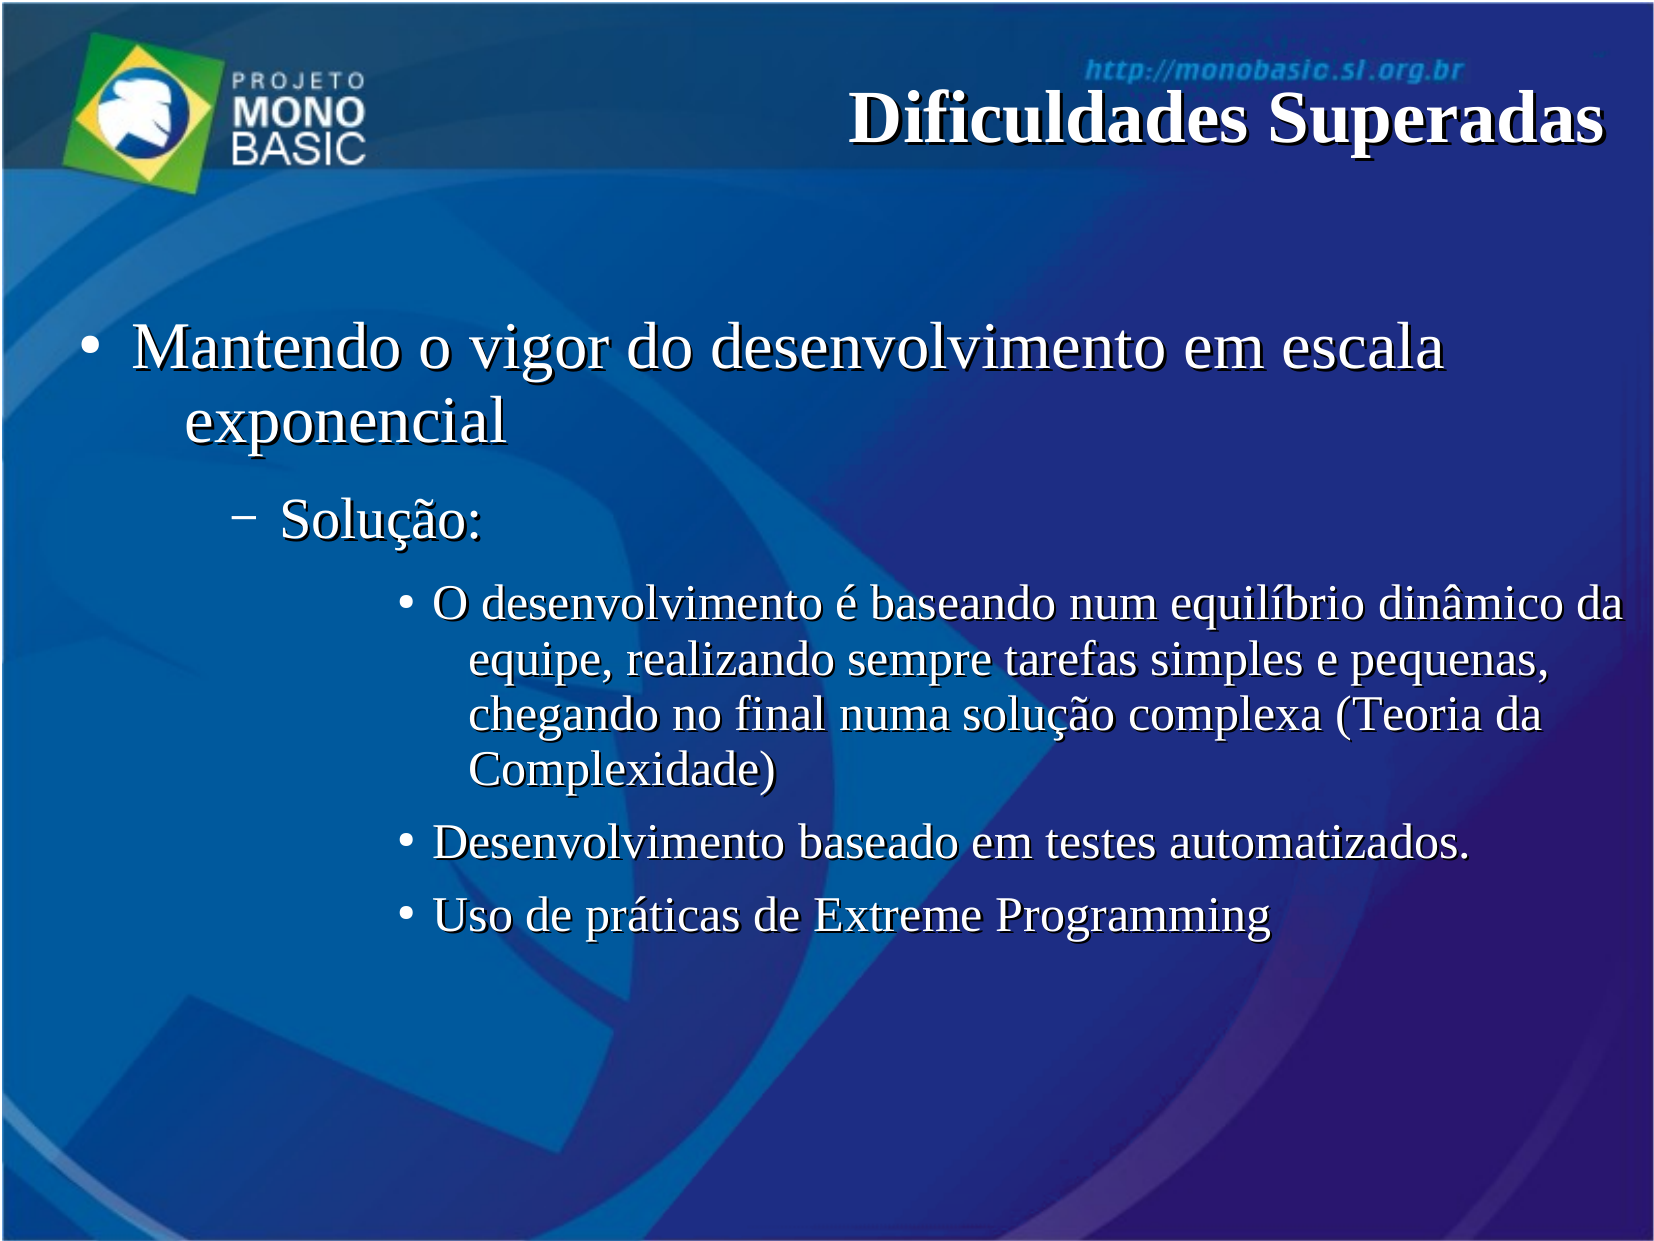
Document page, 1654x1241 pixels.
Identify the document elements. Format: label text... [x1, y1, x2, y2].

list Mantendo o vigor do desenvolvimento em escala exponencial Solução: O desenvolvimento é baseando num equilíbrio dinâmico da equipe, realizando sempre tarefas simples e pequenas, chegando no final numa solução complexa (Teoria da Complexidade) Desenvolvimento baseado em testes automatizados. Uso de práticas de Extreme Programming [42, 309, 1627, 1091]
picture [2, 2, 1654, 1241]
title Dificuldades Superadas [222, 43, 1606, 191]
